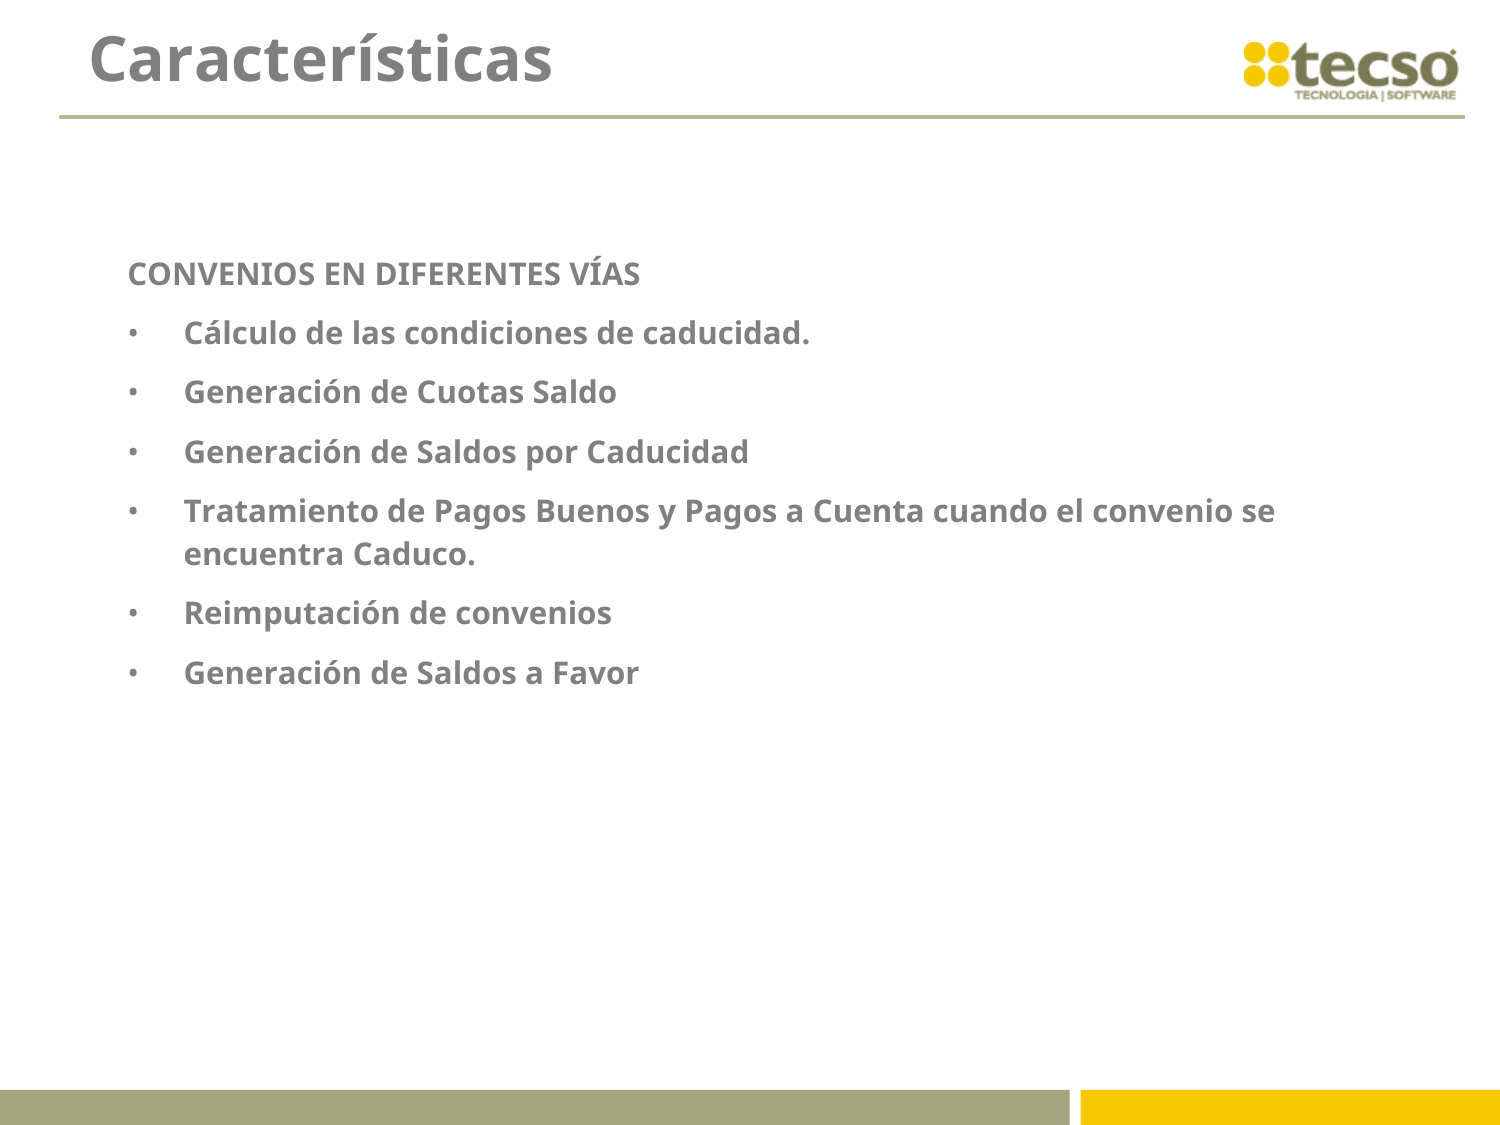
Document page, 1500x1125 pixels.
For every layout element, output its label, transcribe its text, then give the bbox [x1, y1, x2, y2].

list CONVENIOS EN DIFERENTES VÍAS Cálculo de las condiciones de caducidad. Generación de Cuotas Saldo Generación de Saldos por Caducidad Tratamiento de Pagos Buenos y Pagos a Cuenta cuando el convenio se encuentra Caduco. Reimputación de convenios Generación de Saldos a Favor [112, 184, 1426, 1013]
picture [1244, 42, 1459, 102]
title Características [73, 6, 1238, 211]
